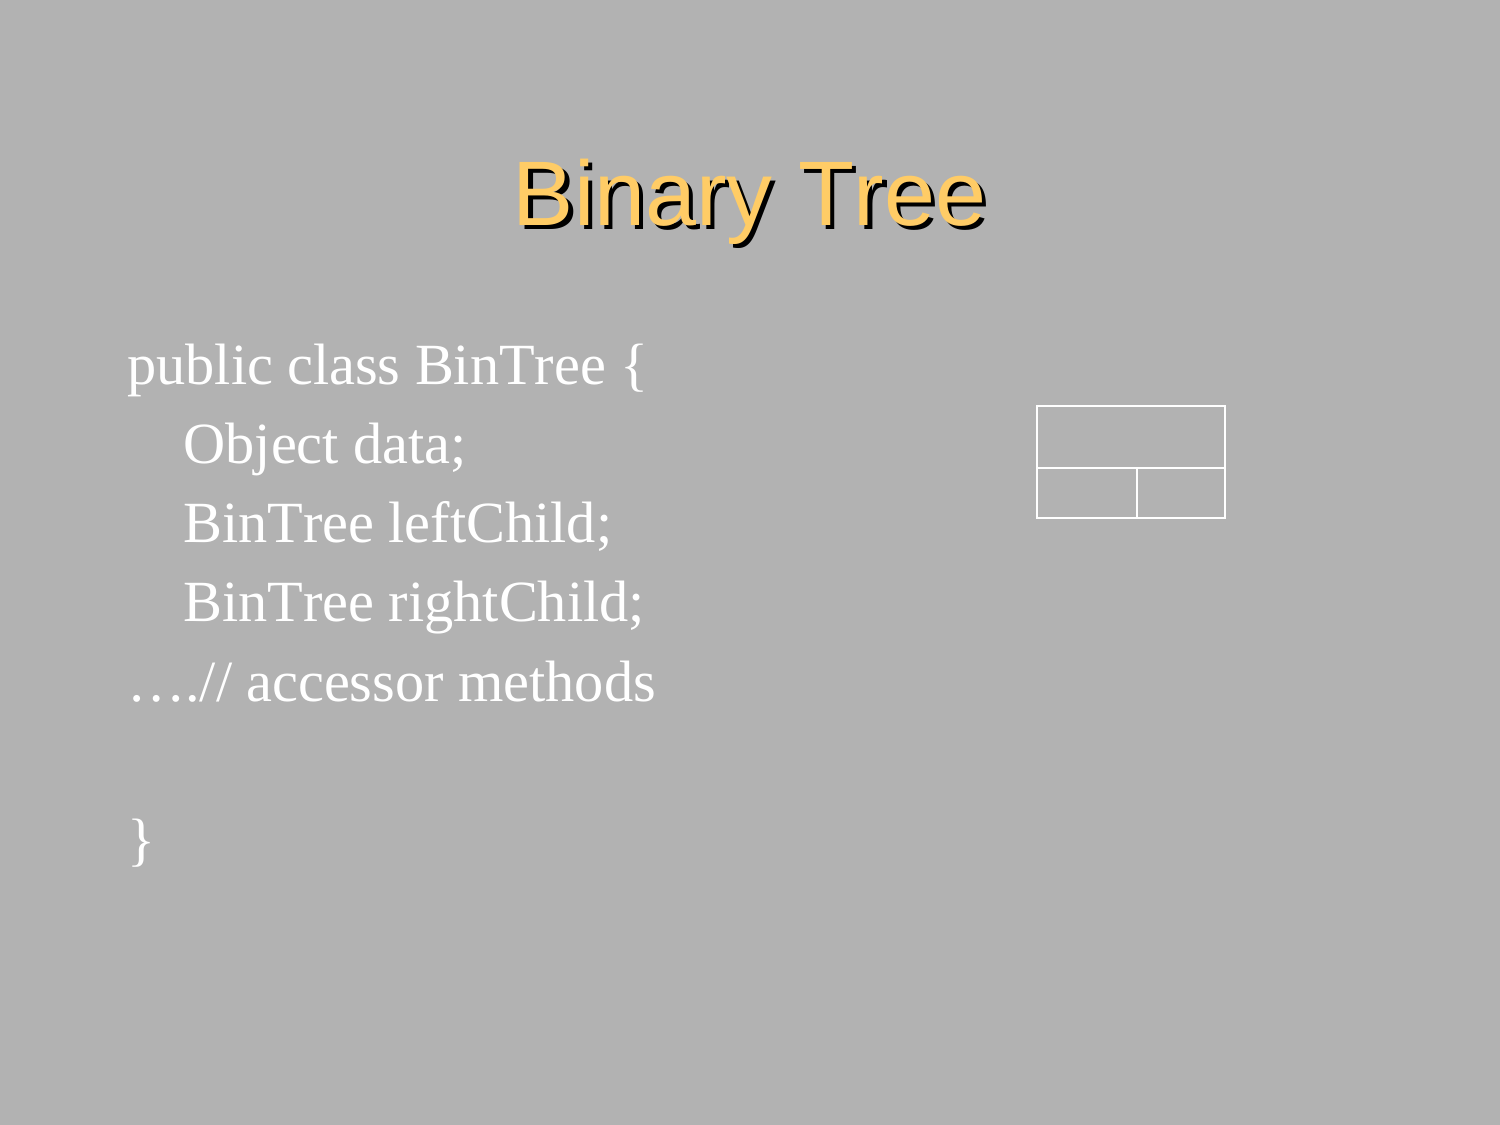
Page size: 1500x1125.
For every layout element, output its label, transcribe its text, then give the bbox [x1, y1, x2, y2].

list public class BinTree { Object data; BinTree leftChild; BinTree rightChild; ….// accessor methods } [112, 324, 740, 1001]
title Binary Tree [112, 99, 1388, 288]
